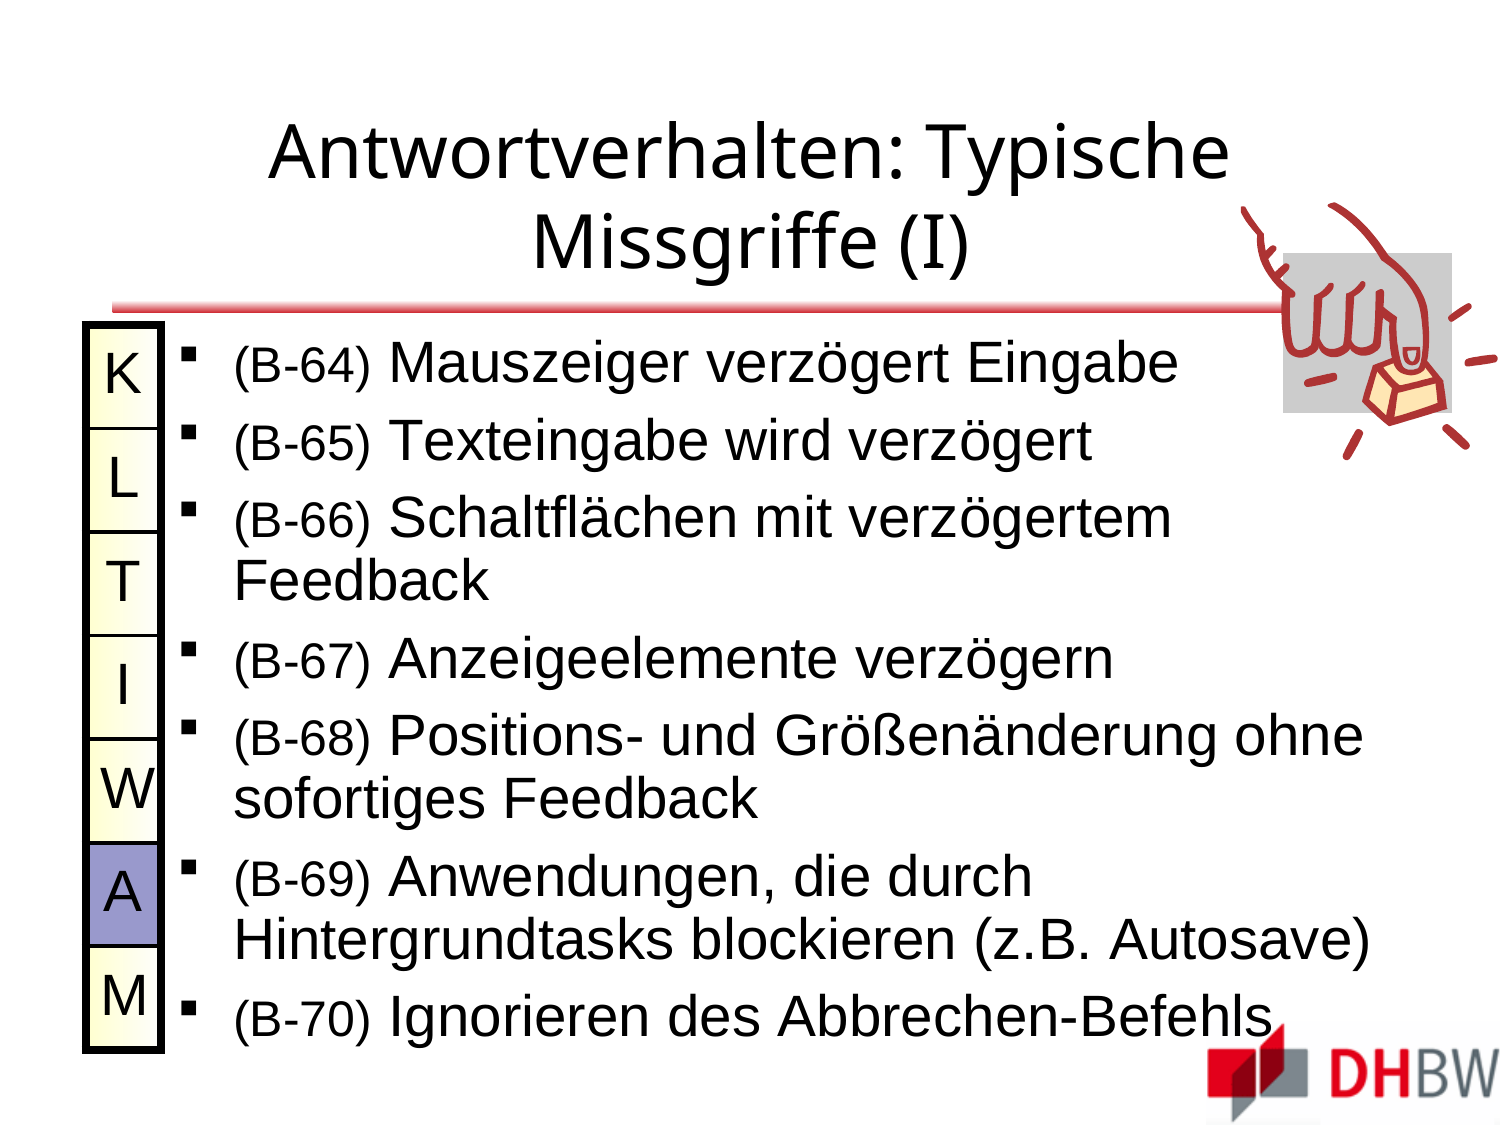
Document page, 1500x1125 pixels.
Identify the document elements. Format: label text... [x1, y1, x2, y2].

table_cell I [90, 637, 157, 737]
list (B-64) Mauszeiger verzögert Eingabe (B-65) Texteingabe wird verzögert (B-66) Schaltflächen mit verzögertem Feedback (B-67) Anzeigeelemente verzögern (B-68) Positions- und Größenänderung ohne sofortiges Feedback (B-69) Anwendungen, die durch Hintergrundtasks blockieren (z.B. Autosave) (B-70) Ignorieren des Abbrechen-Befehls [162, 324, 1438, 1058]
table_cell W [90, 741, 157, 841]
table_cell M [90, 948, 157, 1046]
table_header K [90, 329, 157, 427]
table_cell T [90, 534, 157, 634]
table_cell L [90, 430, 157, 530]
title Antwortverhalten: Typische Missgriffe (I) [112, 96, 1388, 292]
table_cell A [90, 845, 157, 944]
picture [1206, 1021, 1500, 1125]
picture [1240, 200, 1500, 463]
